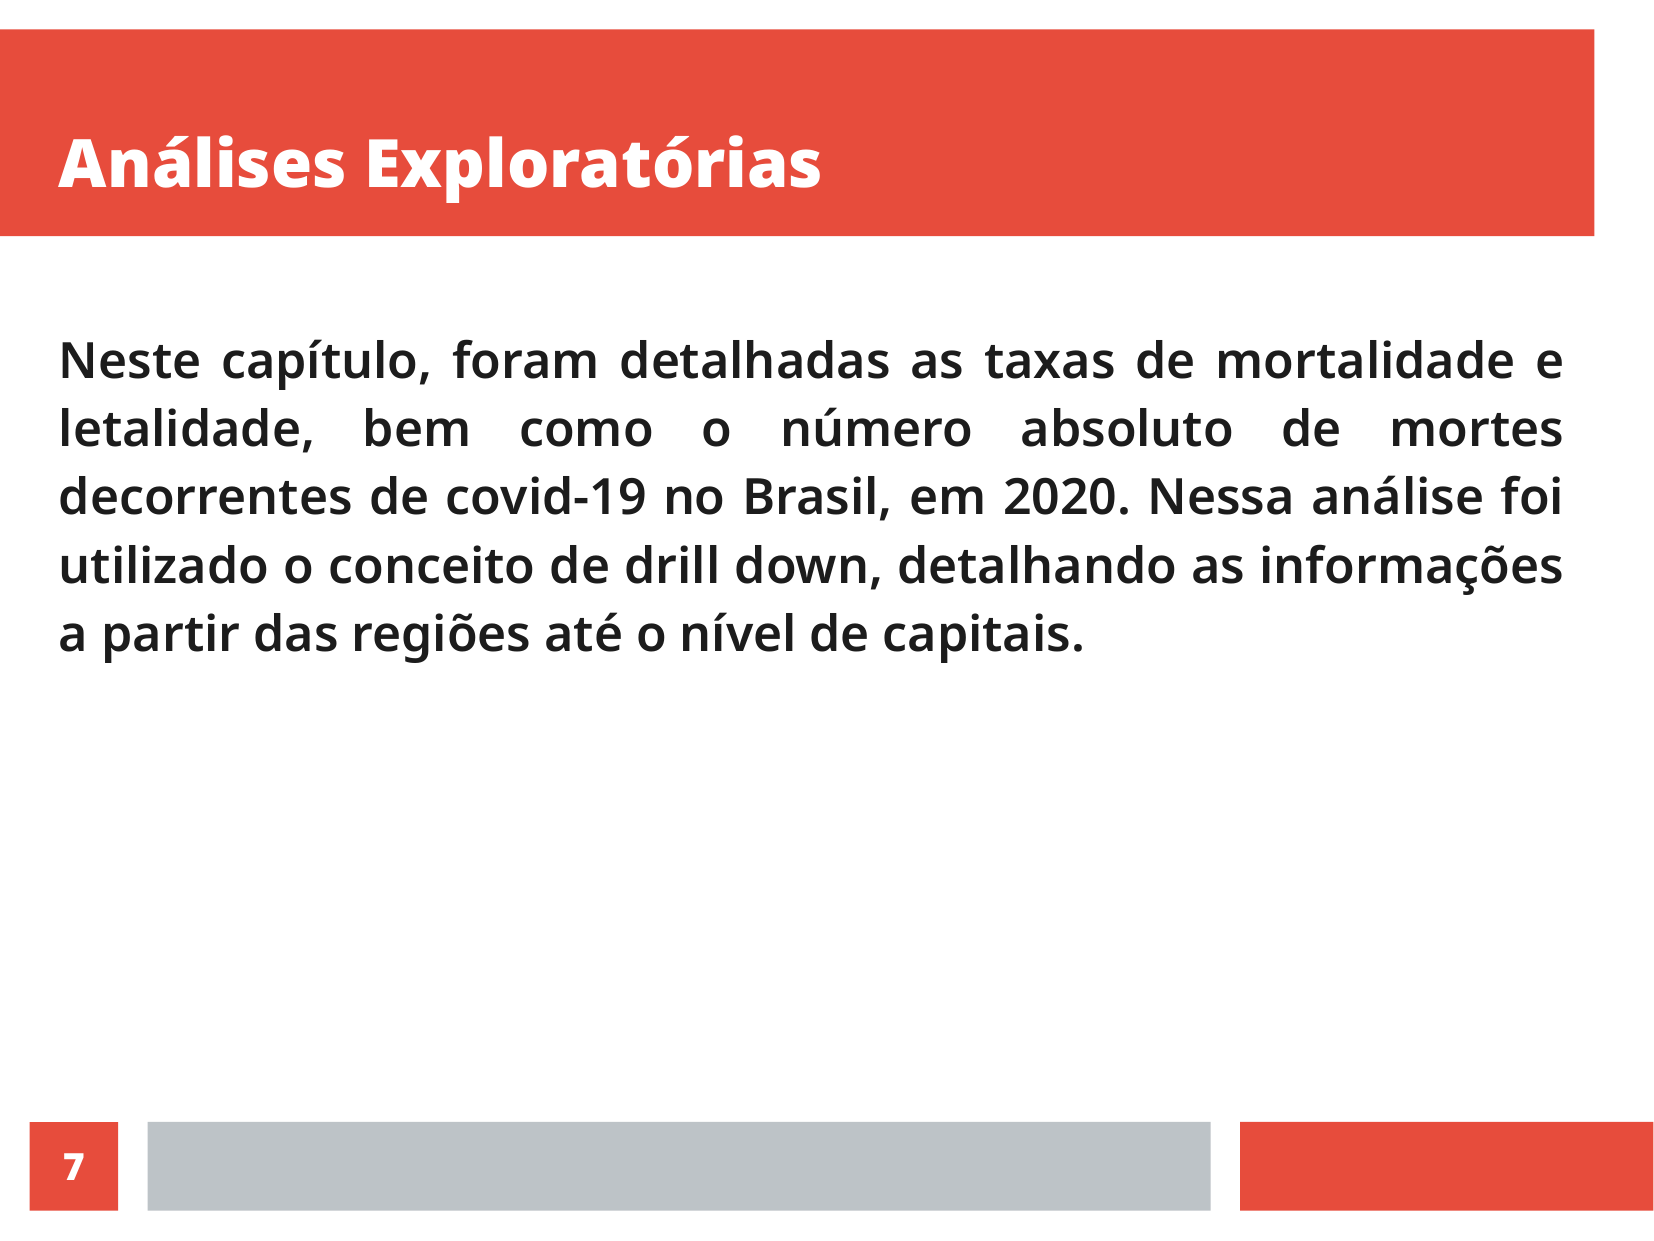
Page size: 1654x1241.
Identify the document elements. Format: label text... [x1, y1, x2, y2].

list Neste capítulo, foram detalhadas as taxas de mortalidade e letalidade, bem como o número absoluto de mortes decorrentes de covid-19 no Brasil, em 2020. Nessa análise foi utilizado o conceito de drill down, detalhando as informações a partir das regiões até o nível de capitais. [59, 324, 1565, 1093]
title Análises Exploratórias [59, 59, 1595, 207]
